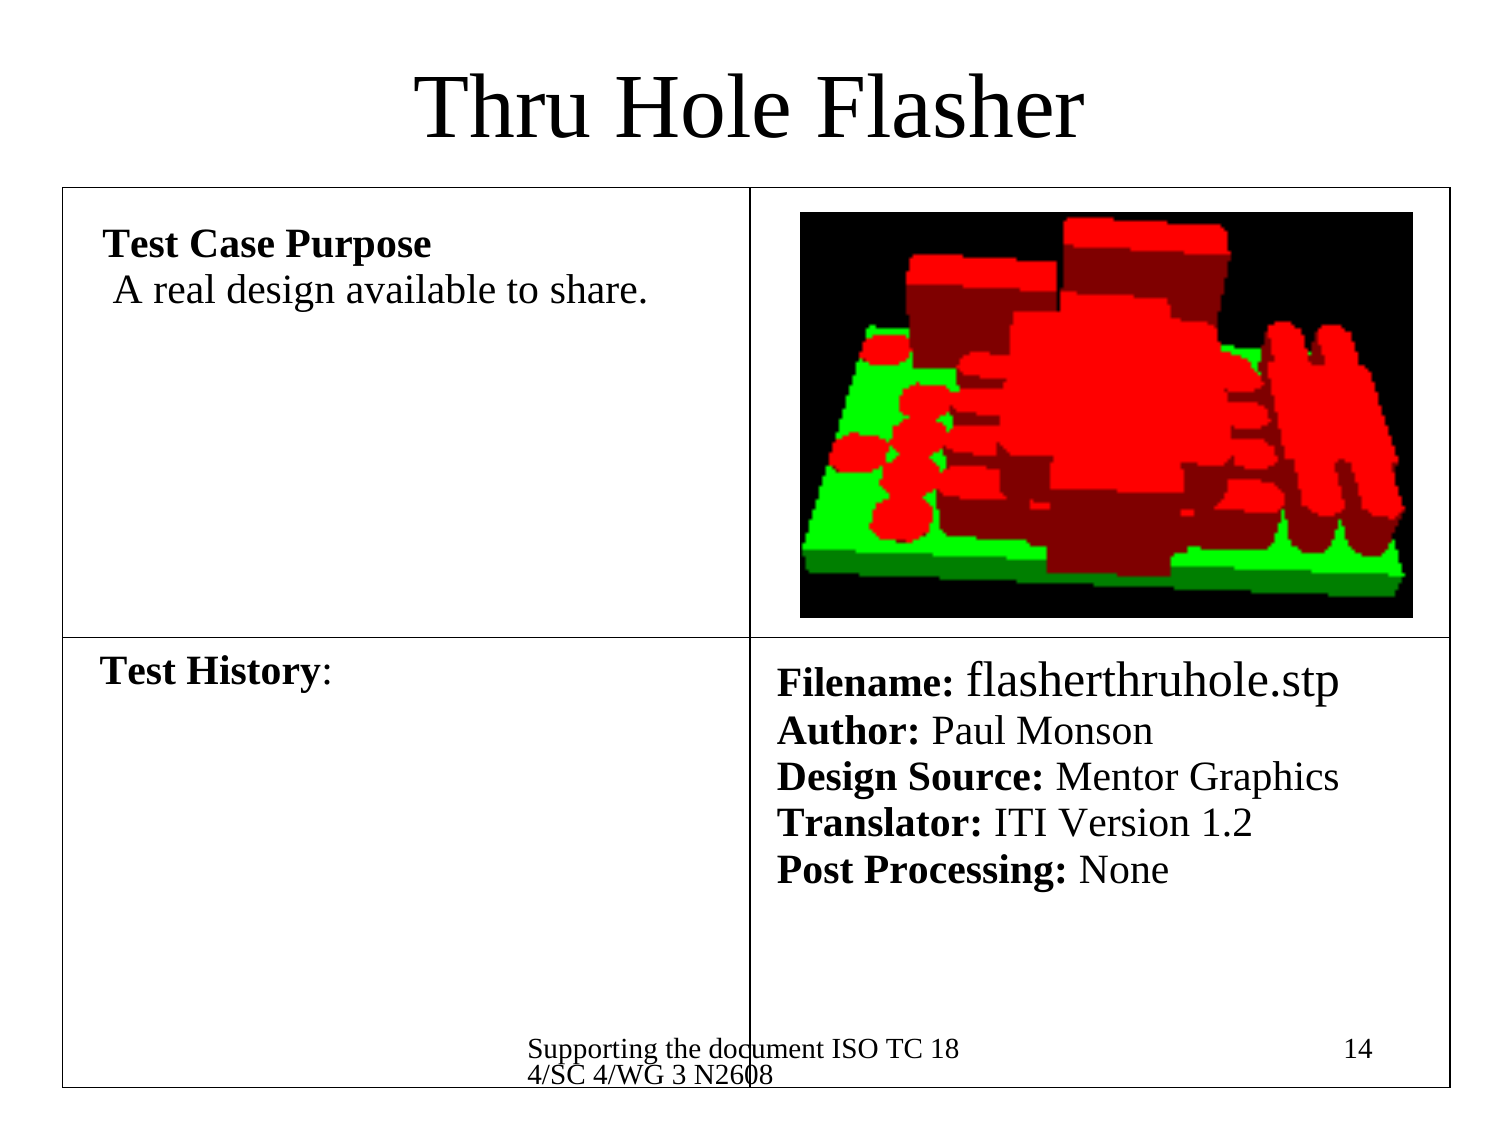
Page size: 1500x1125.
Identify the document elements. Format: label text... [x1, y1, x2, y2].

text_box Filename: flasherthruhole.stp Author: Paul Monson Design Source: Mentor Graphics Translator: ITI Version 1.2 Post Processing: None [762, 644, 1356, 1011]
text_box Test History: [84, 639, 348, 702]
chart [800, 212, 1413, 618]
title Thru Hole Flasher [112, 12, 1388, 201]
text_box Test Case Purpose A real design available to share. [87, 212, 676, 321]
